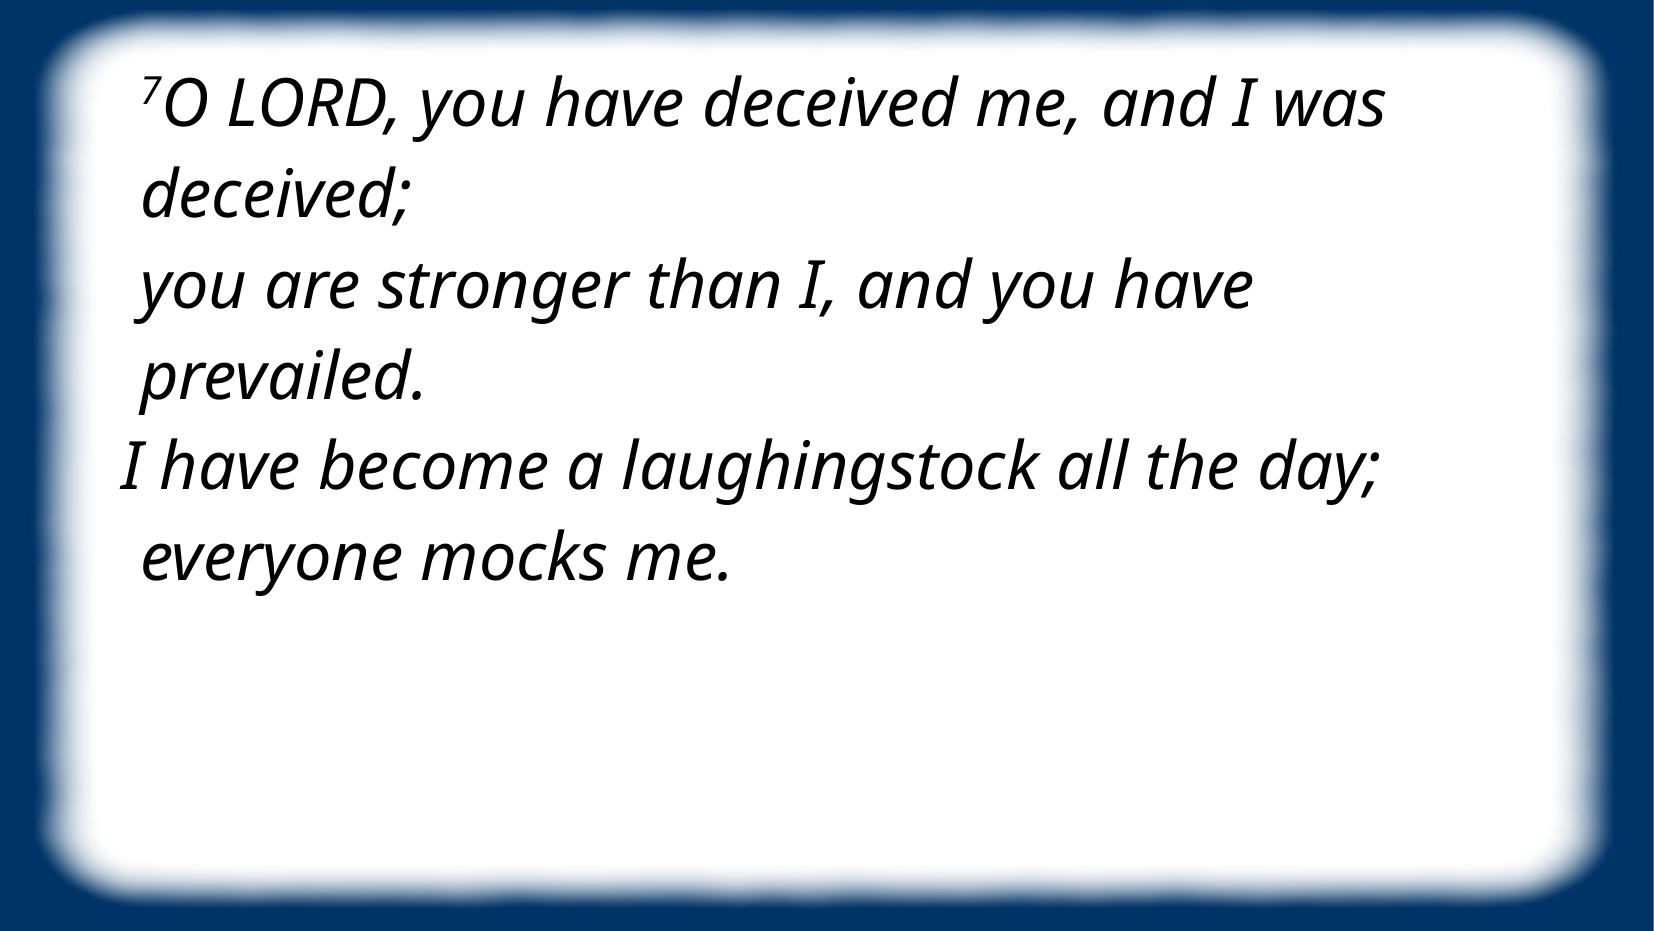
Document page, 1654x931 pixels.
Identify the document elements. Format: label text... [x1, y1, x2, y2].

text_box 7O LORD, you have deceived me, and I was deceived; you are stronger than I, and you have prevailed. I have become a laughingstock all the day; everyone mocks me. [106, 48, 1547, 596]
picture [0, 0, 1654, 931]
